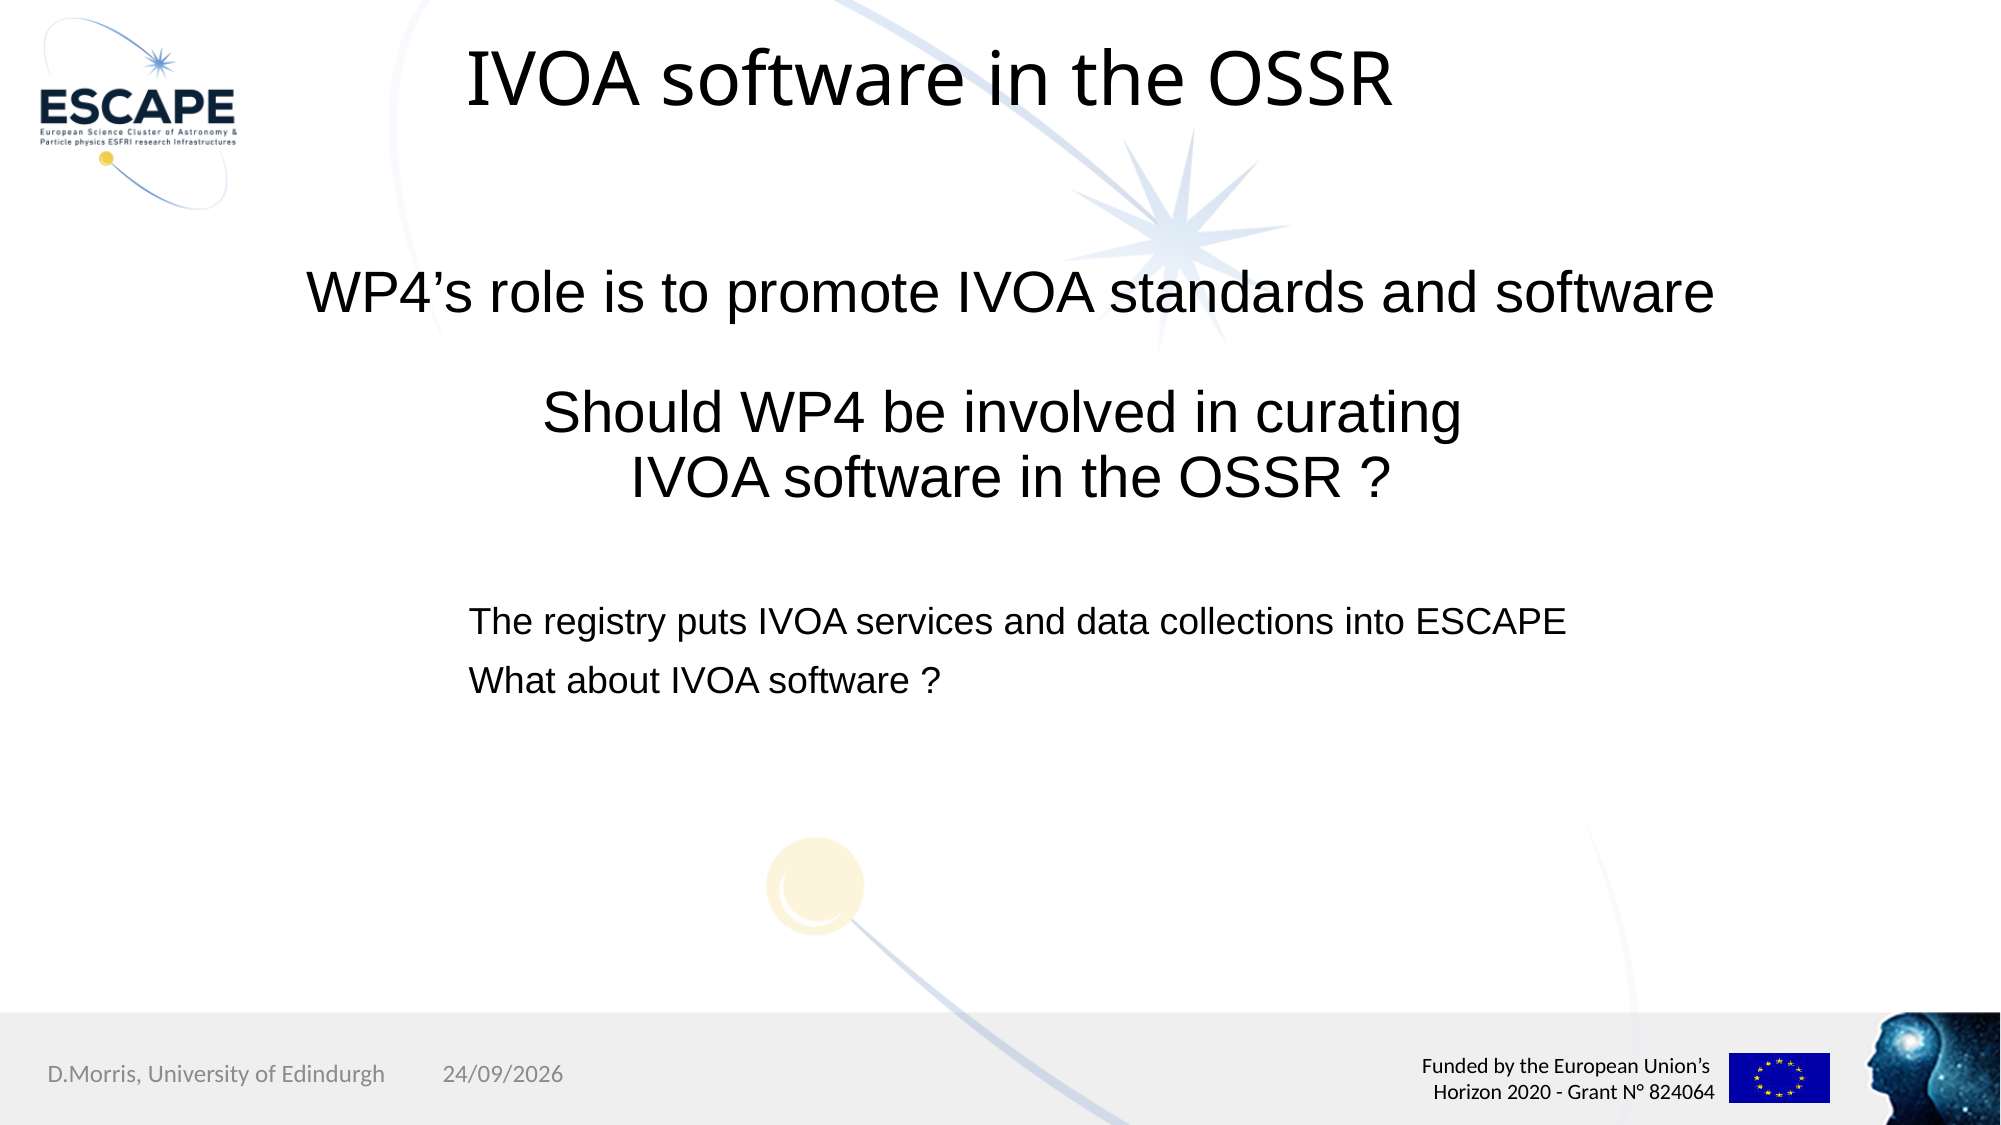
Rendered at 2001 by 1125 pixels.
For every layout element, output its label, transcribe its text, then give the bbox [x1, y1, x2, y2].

text_box WP4’s role is to promote IVOA standards and software [291, 252, 1733, 337]
slide_number 21/05/2021 [427, 1042, 684, 1103]
footer D.Morris, University of Edindurgh [32, 1042, 414, 1103]
picture [0, 0, 2001, 1125]
text_box The registry puts IVOA services and data collections into ESCAPE [453, 592, 1583, 650]
title IVOA software in the OSSR [450, 11, 1489, 150]
text_box Should WP4 be involved in curating IVOA software in the OSSR ? [527, 372, 1496, 517]
text_box What about IVOA software ? [453, 651, 957, 709]
